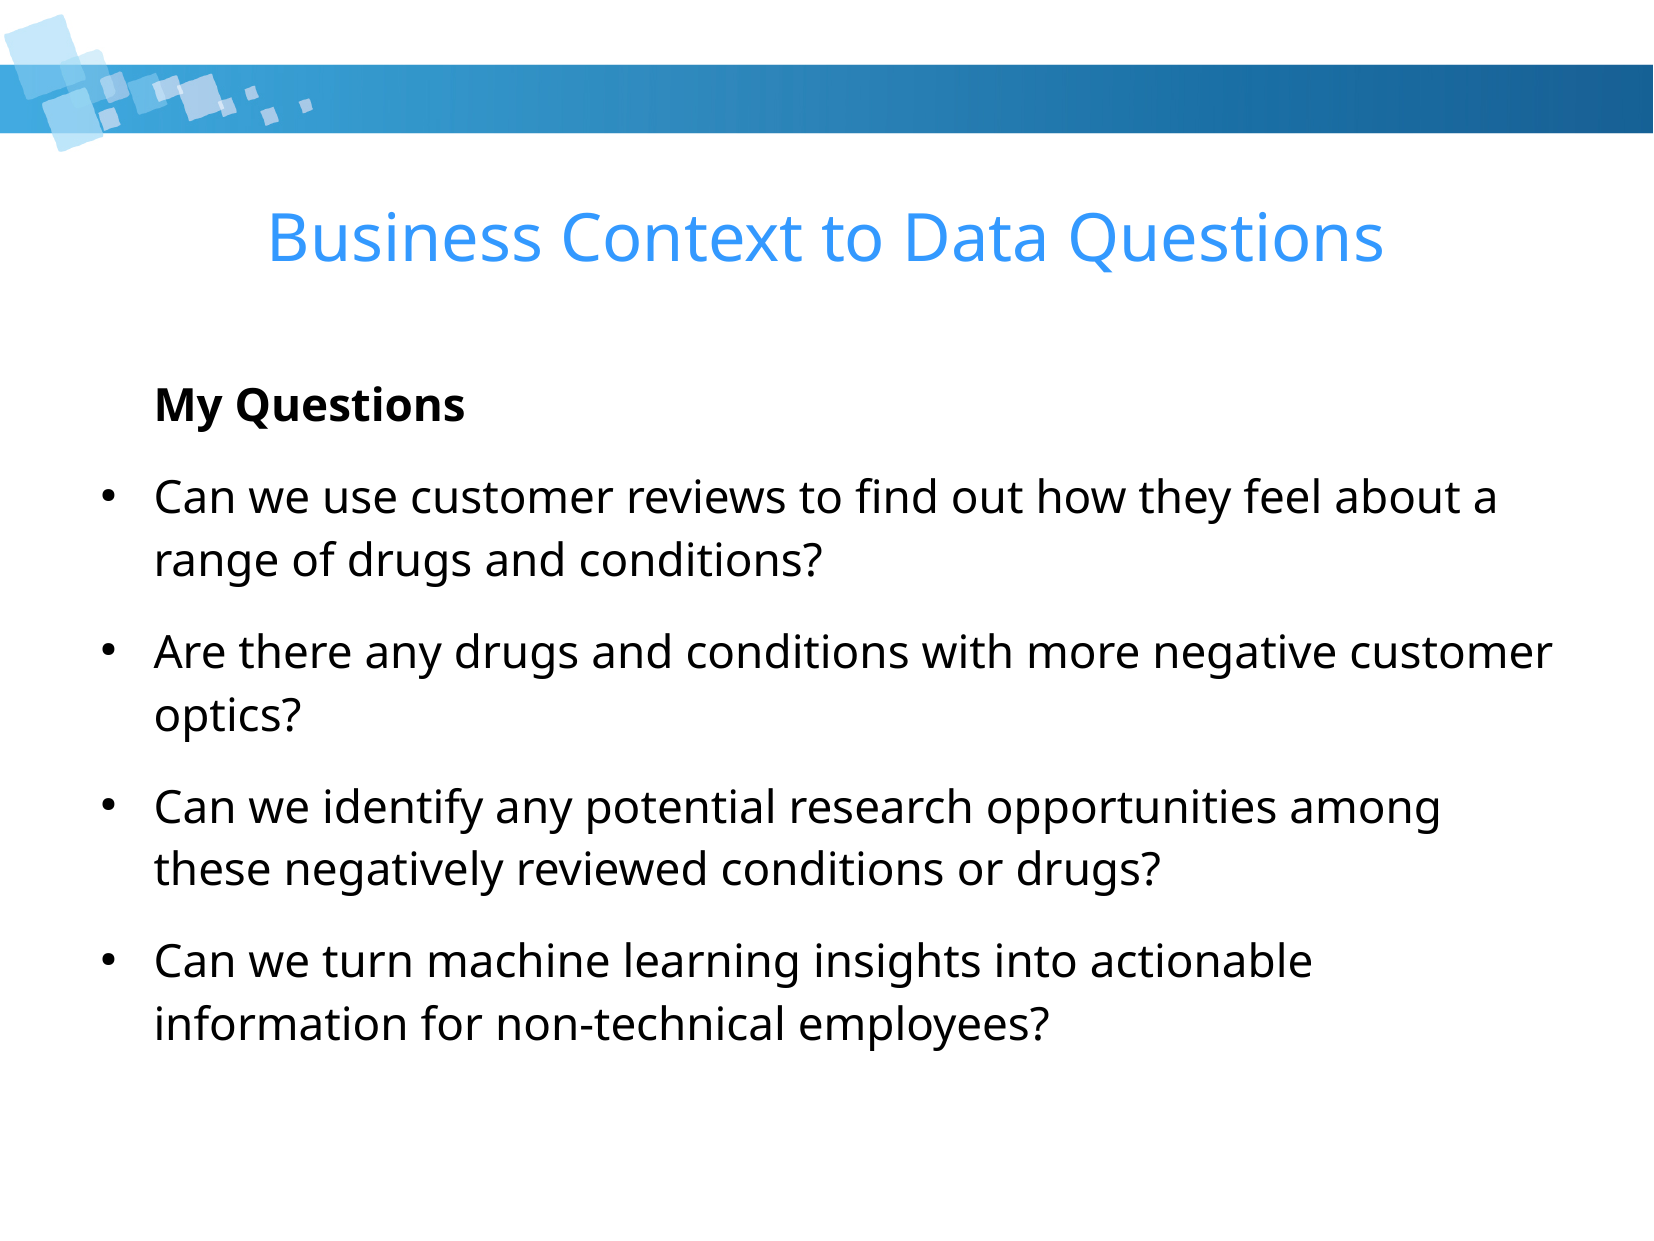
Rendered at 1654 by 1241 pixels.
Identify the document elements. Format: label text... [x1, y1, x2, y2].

picture [0, 0, 1653, 1238]
list My Questions Can we use customer reviews to find out how they feel about a range of drugs and conditions? Are there any drugs and conditions with more negative customer optics? Can we identify any potential research opportunities among these negatively reviewed conditions or drugs? Can we turn machine learning insights into actionable information for non-technical employees? [82, 372, 1571, 1093]
title Business Context to Data Questions [82, 132, 1571, 340]
